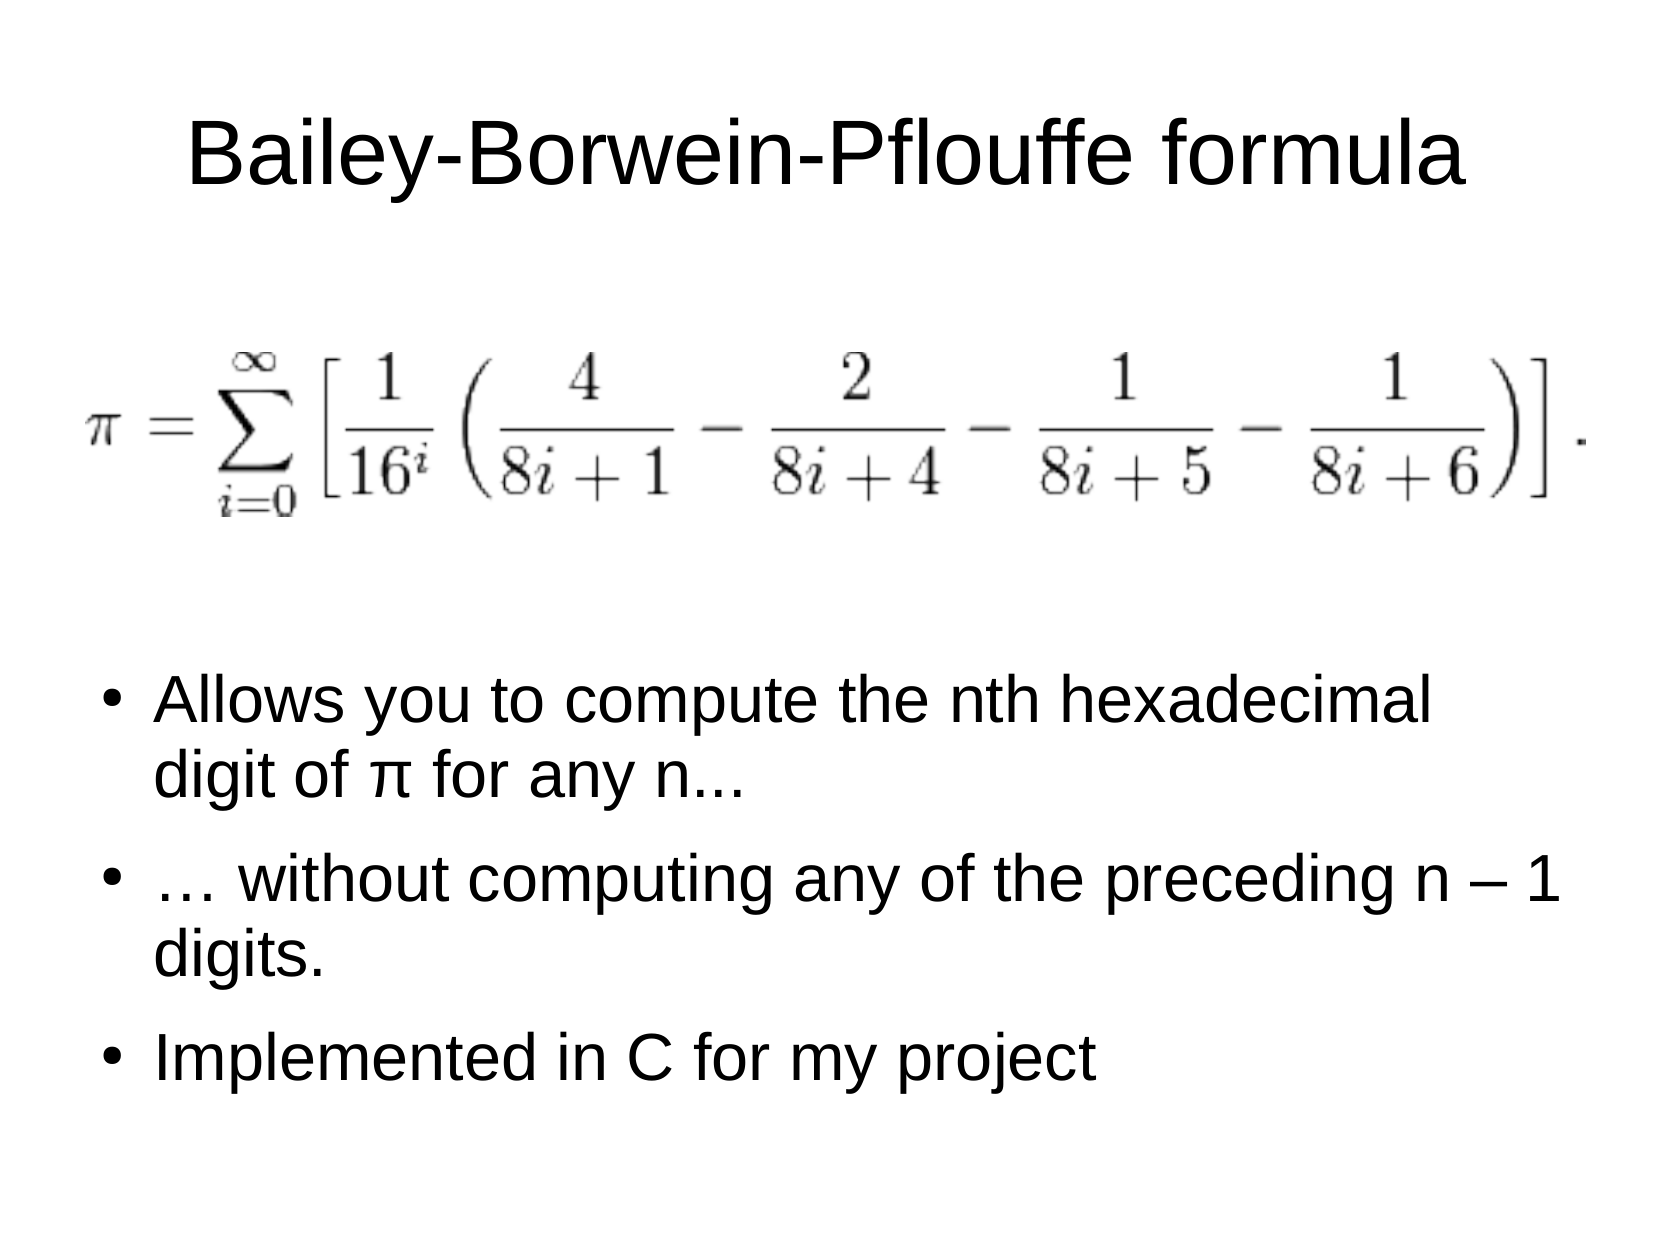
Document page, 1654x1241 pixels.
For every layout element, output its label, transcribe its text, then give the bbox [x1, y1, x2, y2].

list Allows you to compute the nth hexadecimal digit of π for any n... … without computing any of the preceding n – 1 digits. Implemented in C for my project [82, 662, 1571, 1094]
title Bailey-Borwein-Pflouffe formula [82, 49, 1571, 257]
picture [85, 352, 1586, 517]
